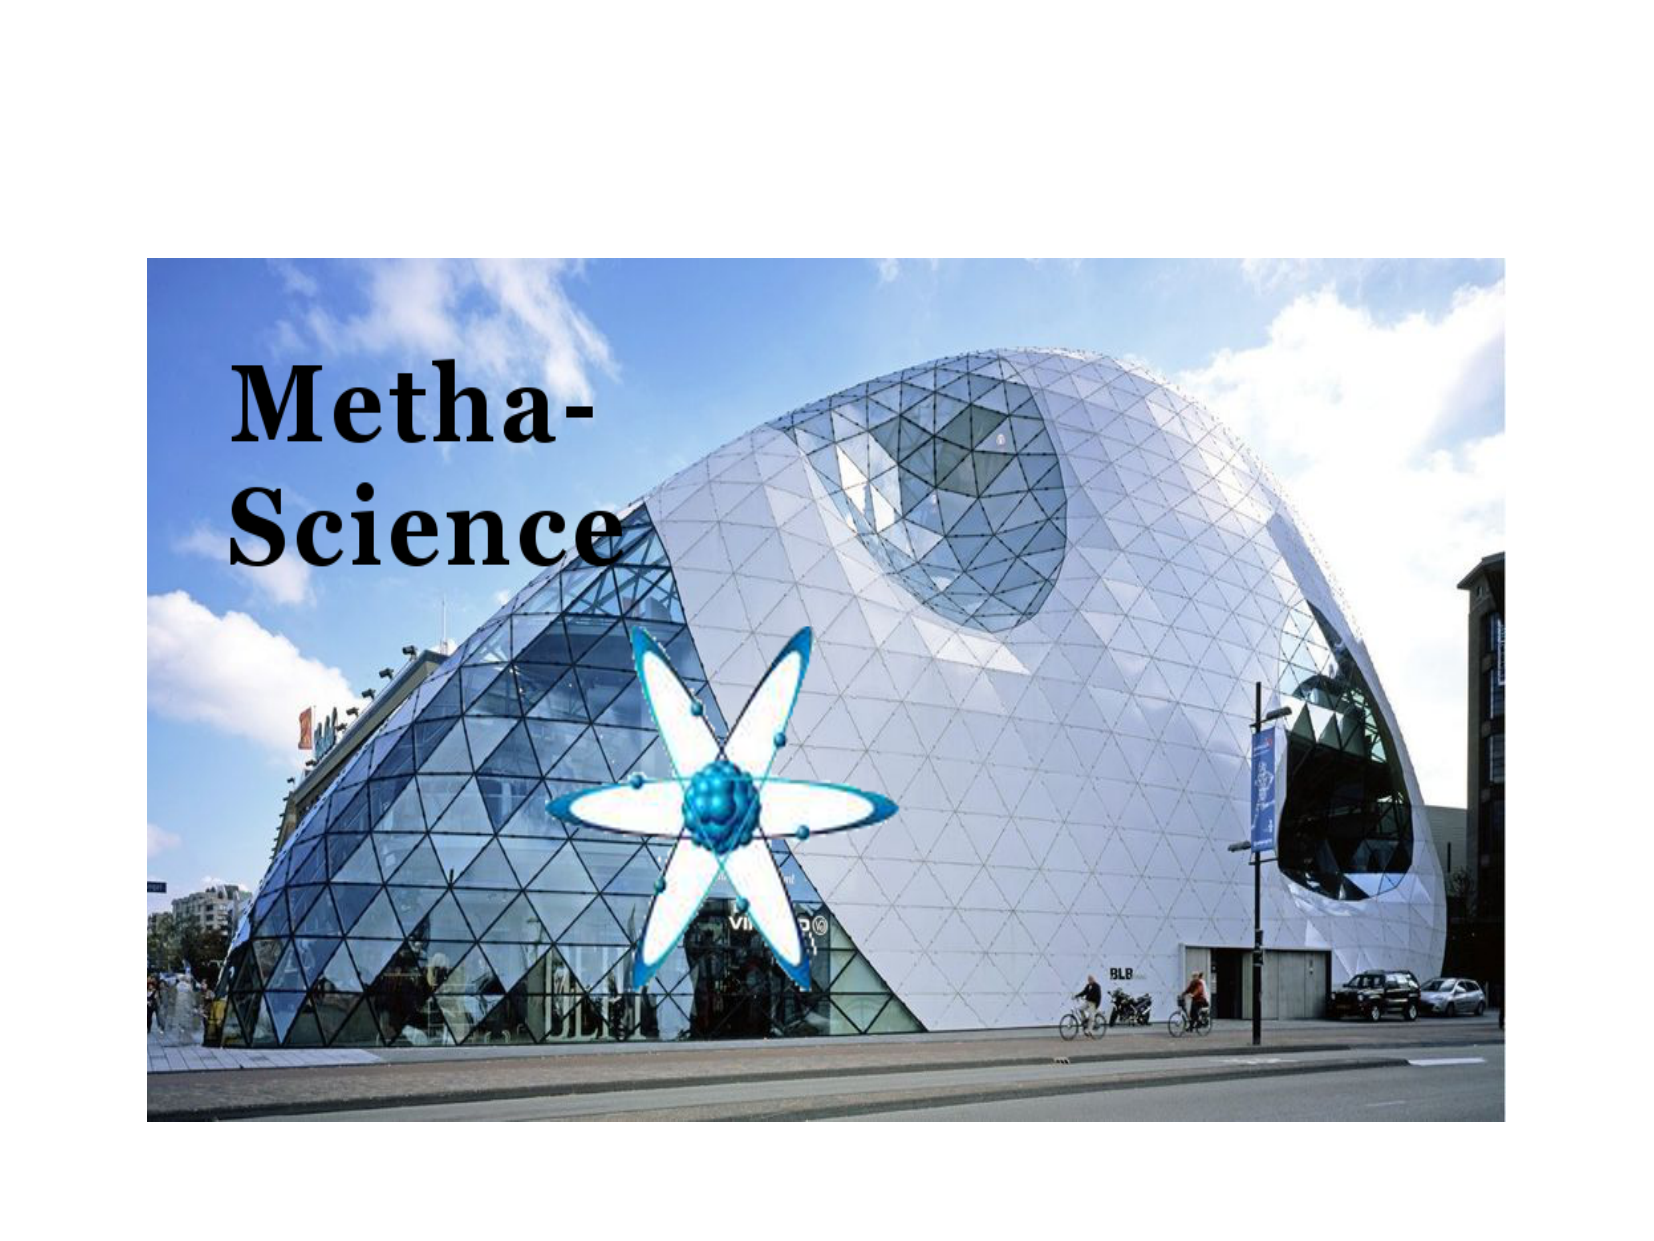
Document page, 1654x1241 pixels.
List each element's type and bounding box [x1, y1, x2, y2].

picture [147, 258, 1506, 1123]
